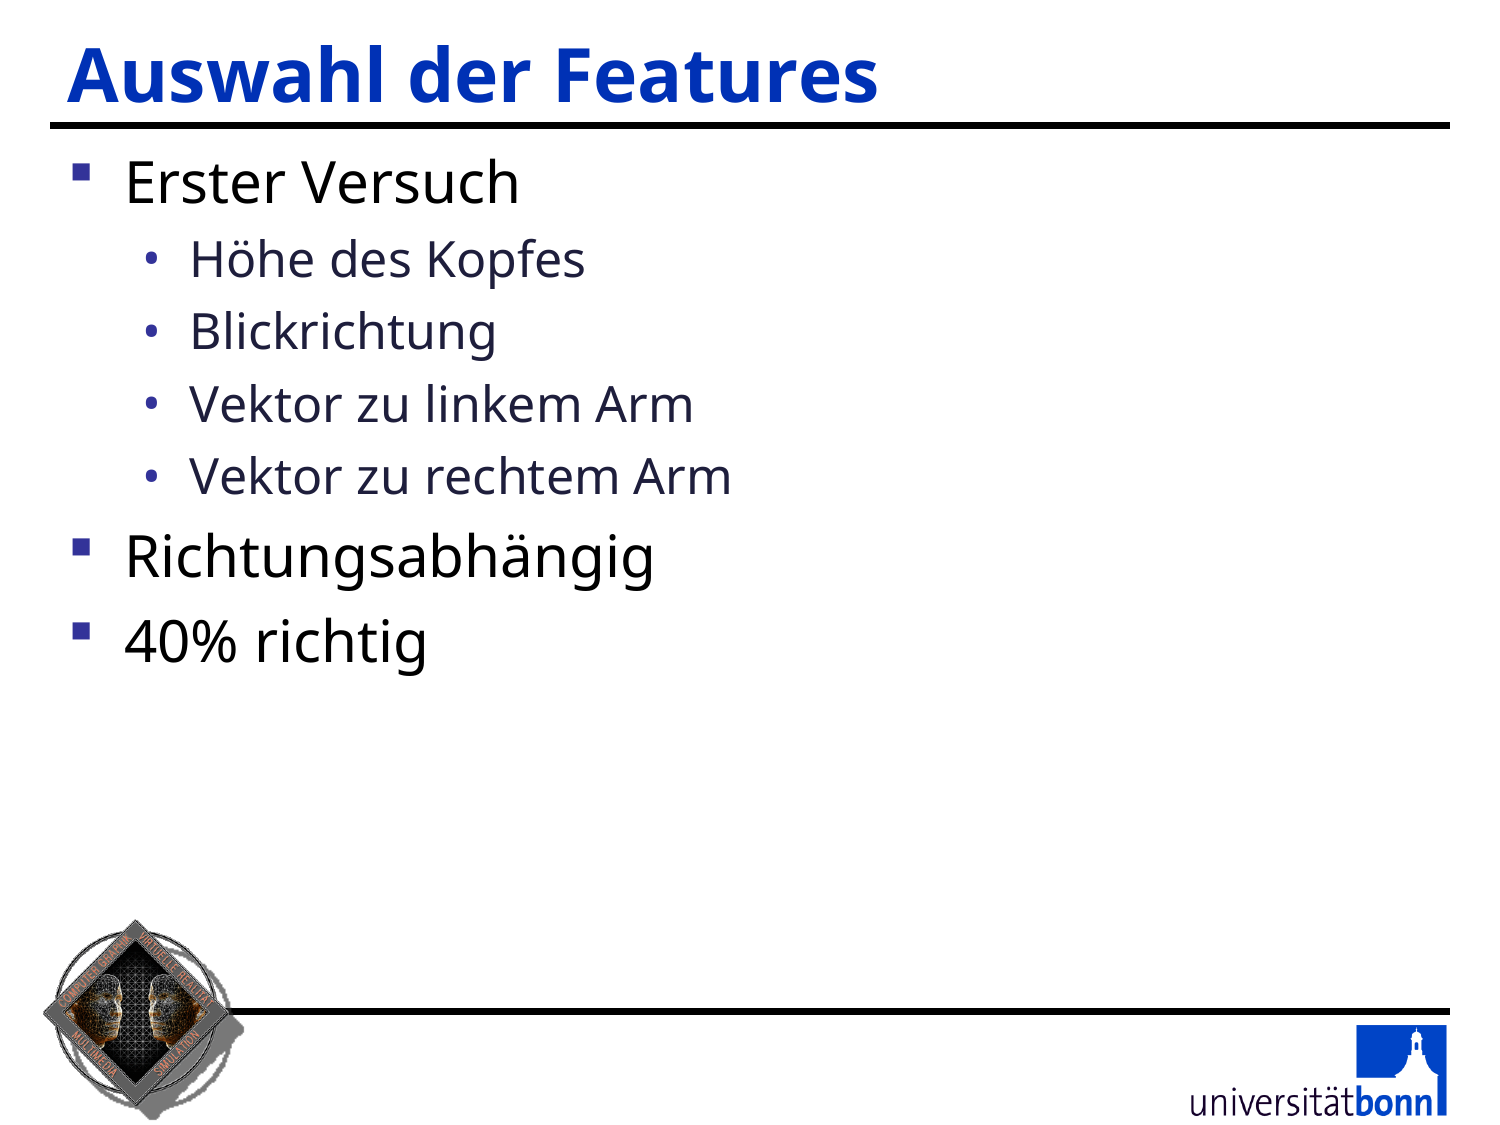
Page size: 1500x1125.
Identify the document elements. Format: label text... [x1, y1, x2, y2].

picture [1189, 1023, 1448, 1117]
picture [41, 917, 229, 1106]
title Auswahl der Features [53, 18, 1447, 126]
list Erster Versuch Höhe des Kopfes Blickrichtung Vektor zu linkem Arm Vektor zu rechtem Arm Richtungsabhängig 40% richtig [53, 137, 1441, 922]
